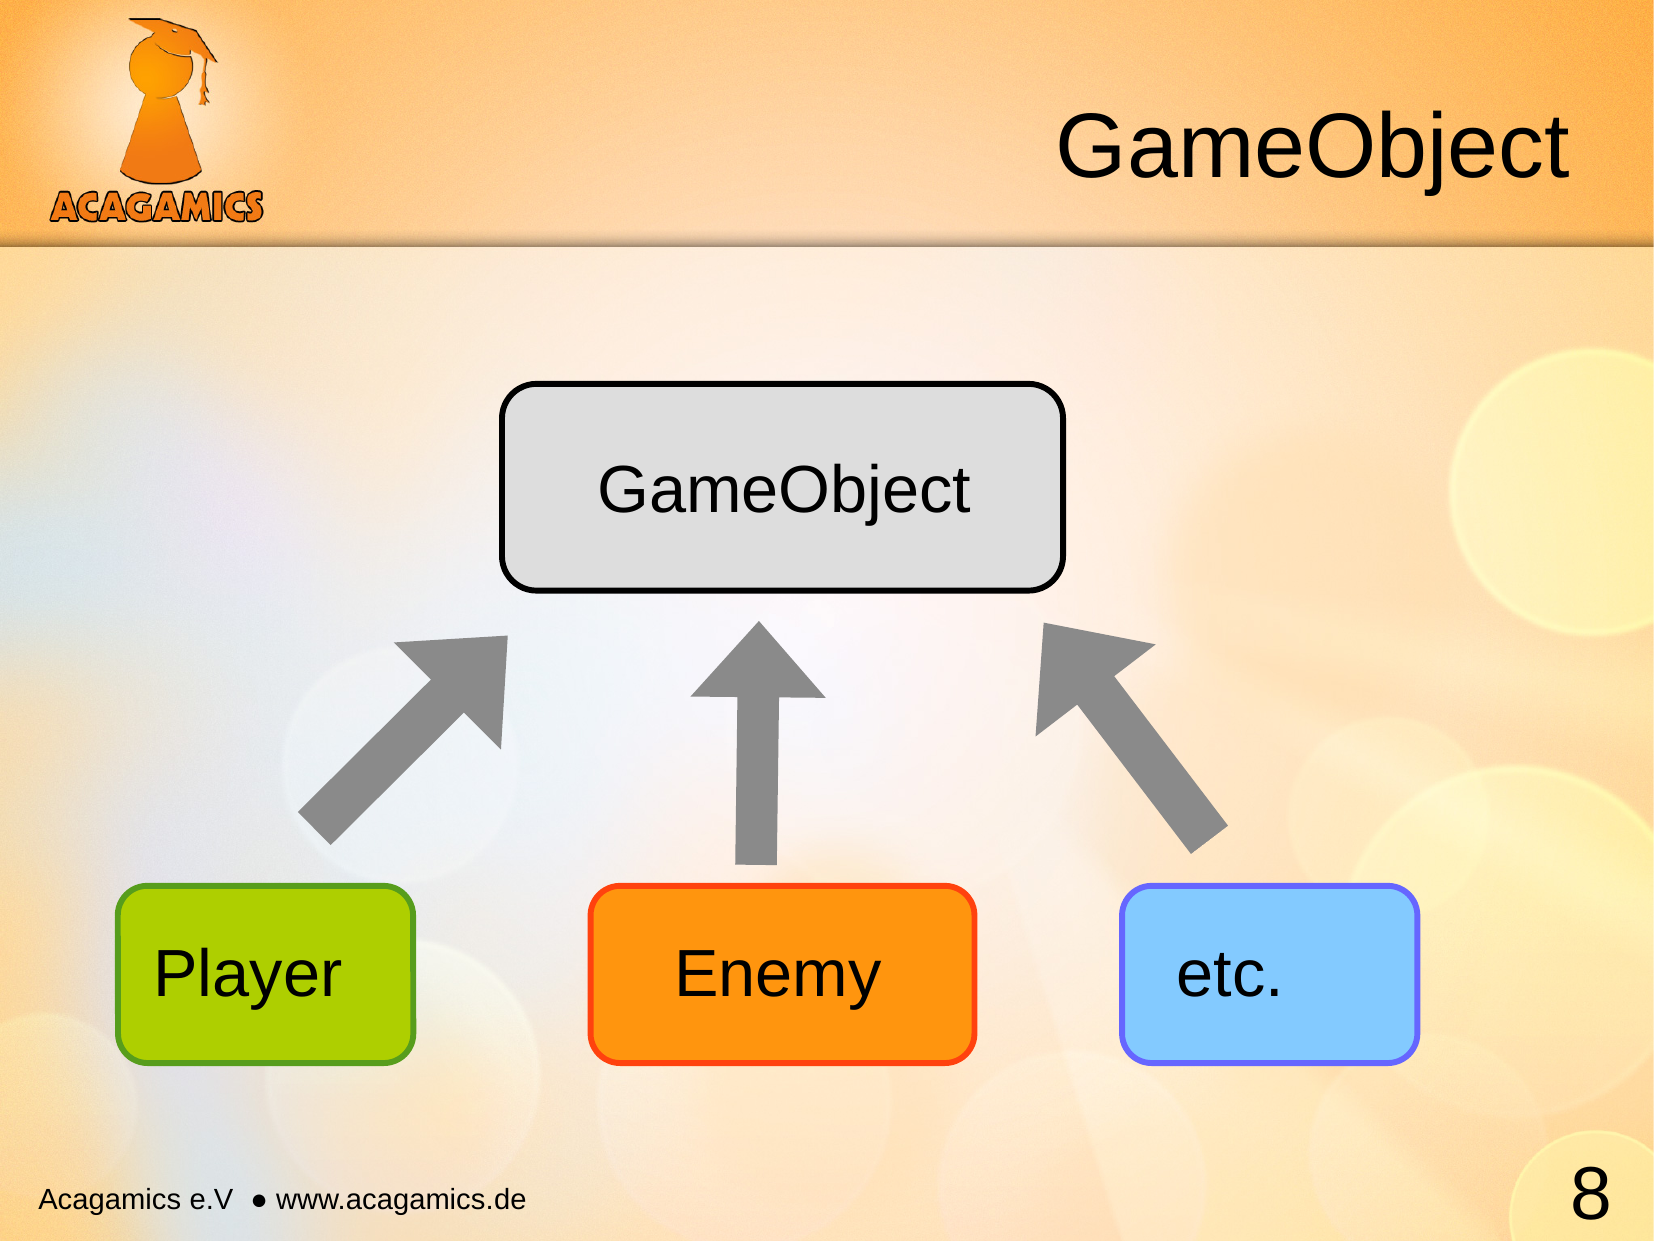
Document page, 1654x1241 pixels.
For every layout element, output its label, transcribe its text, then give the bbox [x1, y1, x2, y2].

list GameObject Player Enemy etc. [82, 290, 1571, 1109]
title GameObject [324, 76, 1571, 216]
picture [0, 0, 1654, 1241]
